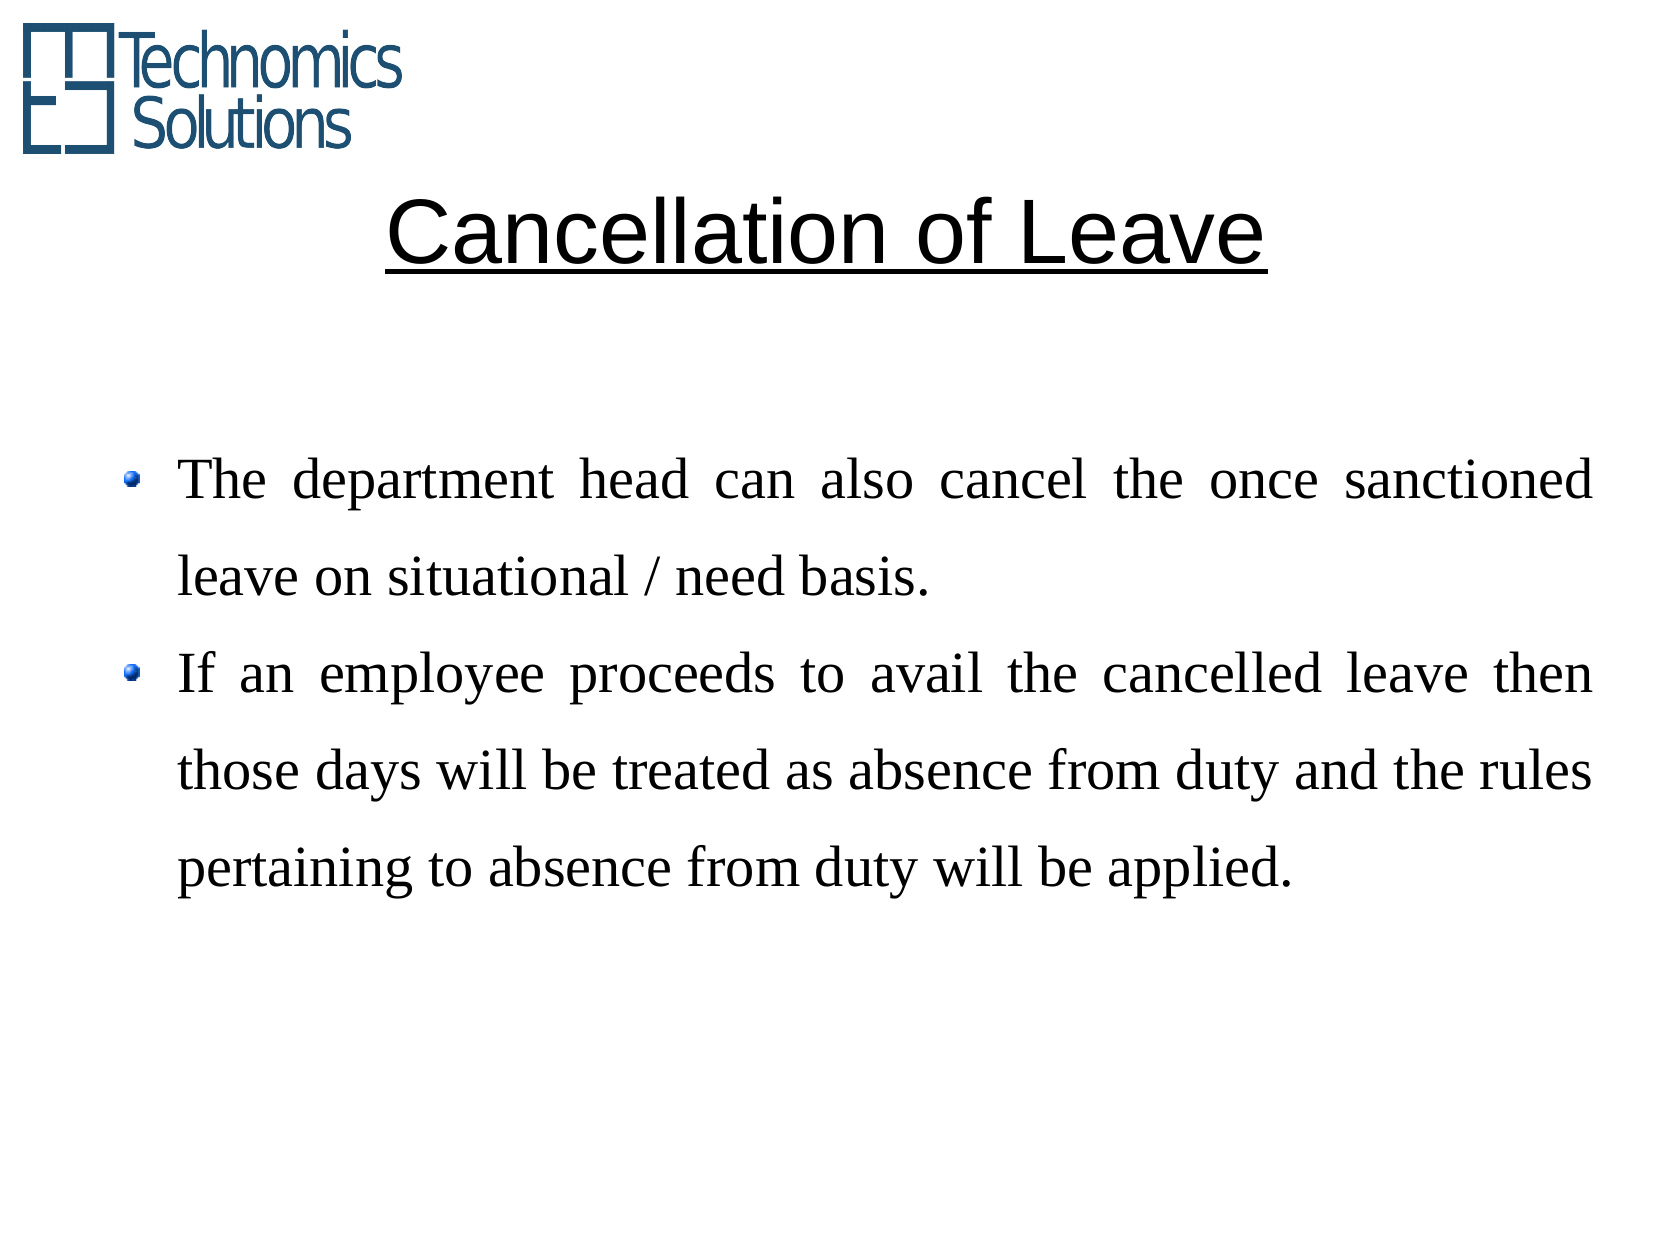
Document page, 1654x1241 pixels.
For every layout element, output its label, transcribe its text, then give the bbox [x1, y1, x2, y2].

picture [23, 23, 402, 154]
list The department head can also cancel the once sanctioned leave on situational / need basis. If an employee proceeds to avail the cancelled leave then those days will be treated as absence from duty and the rules pertaining to absence from duty will be applied. [106, 414, 1595, 1134]
title Cancellation of Leave [82, 128, 1571, 336]
